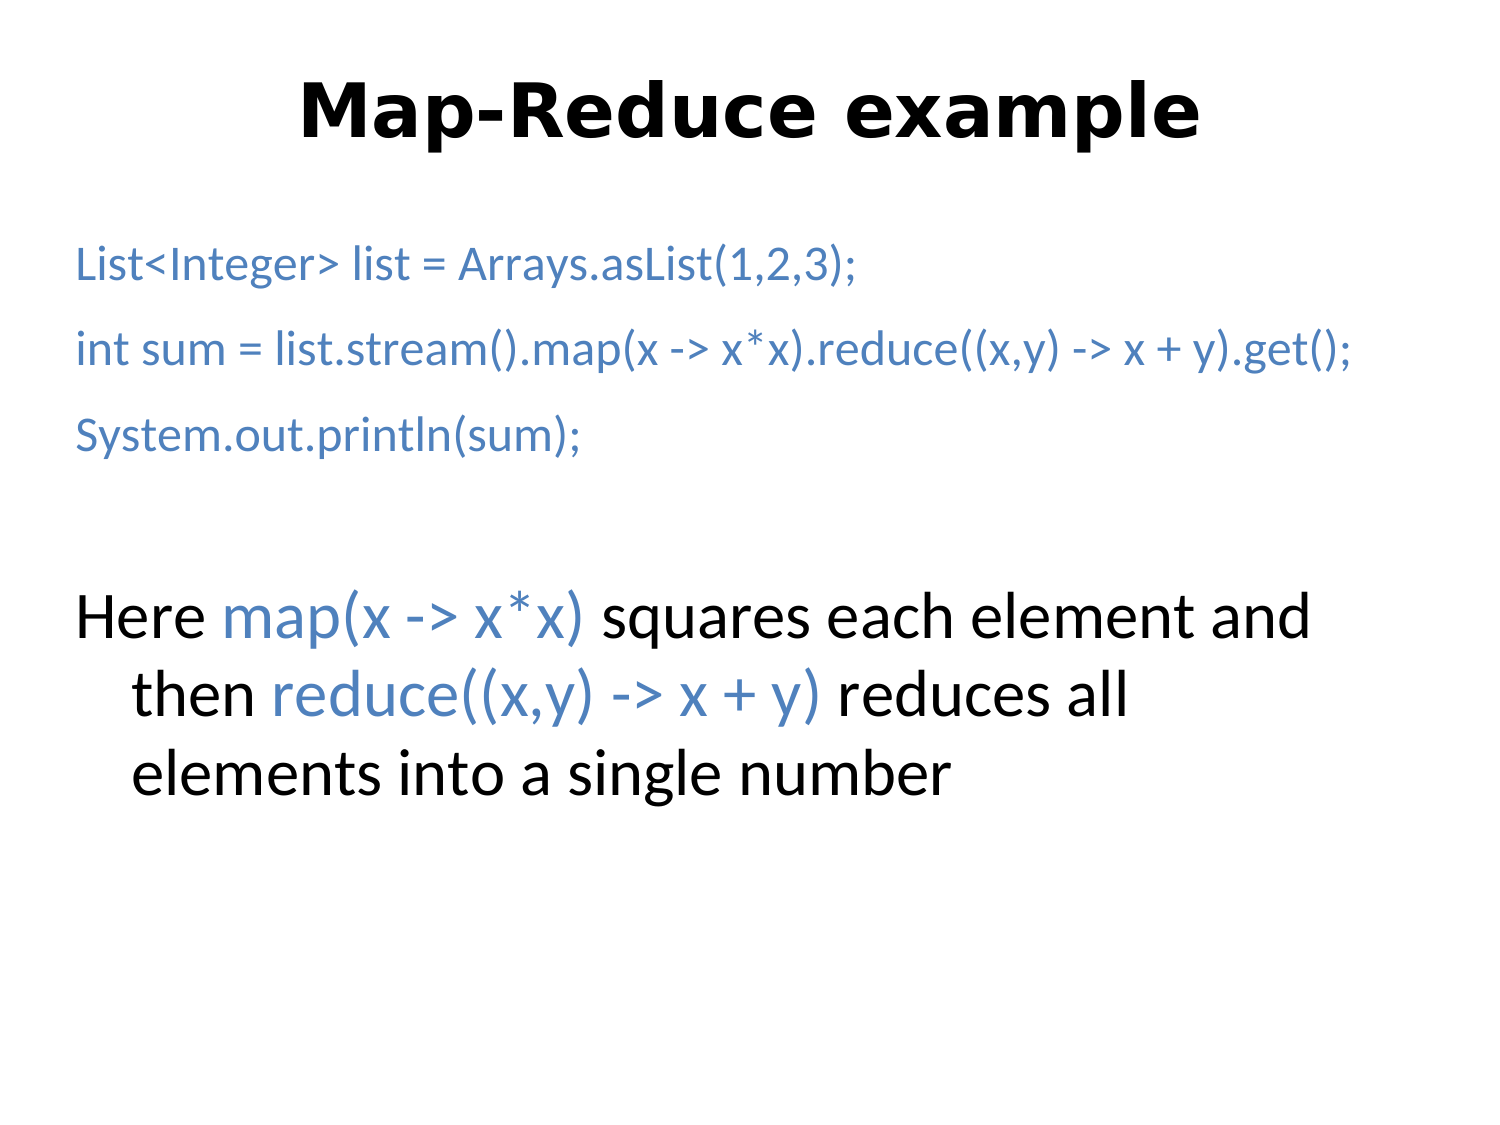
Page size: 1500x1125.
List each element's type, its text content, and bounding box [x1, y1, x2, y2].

title Map-Reduce example [75, 44, 1425, 177]
list List<Integer> list = Arrays.asList(1,2,3); int sum = list.stream().map(x -> x*x).reduce((x,y) -> x + y).get(); System.out.println(sum); Here map(x -> x*x) squares each element and then reduce((x,y) -> x + y) reduces all elements into a single number [75, 232, 1395, 1075]
